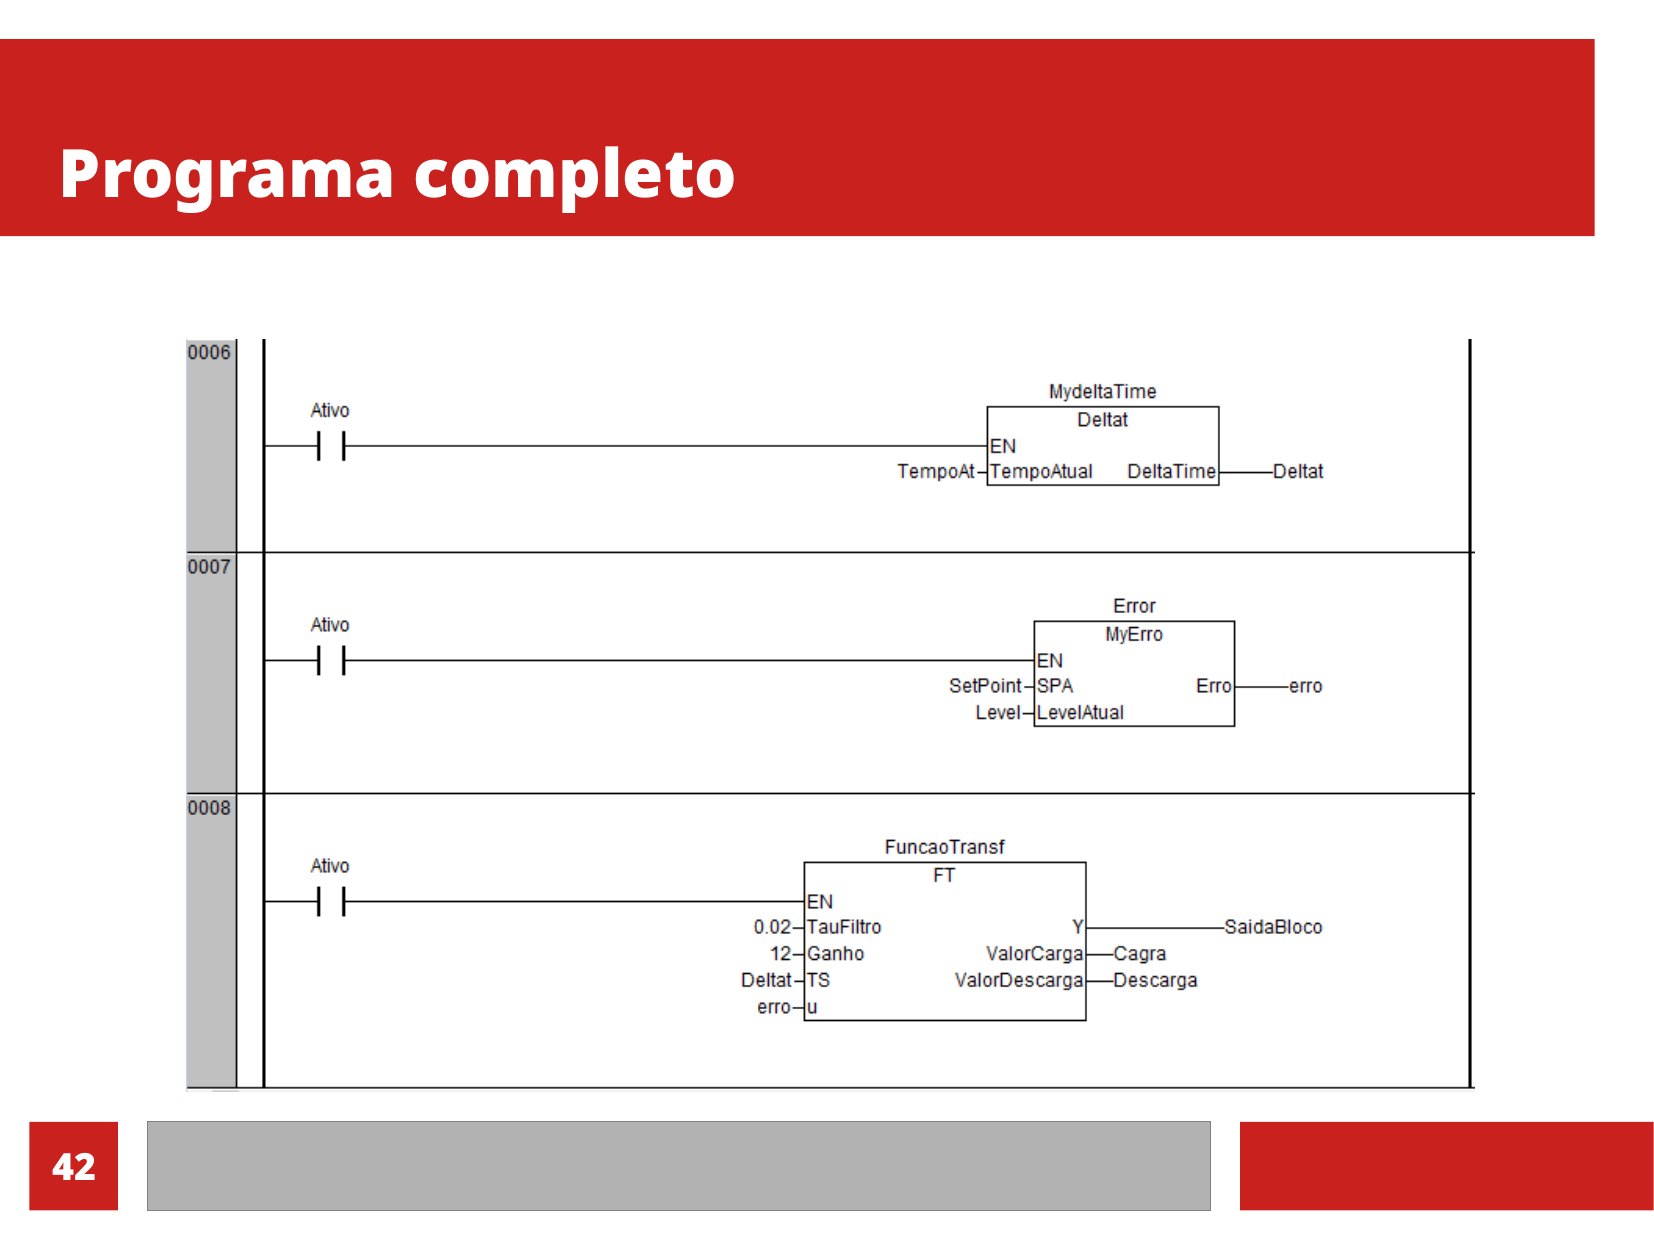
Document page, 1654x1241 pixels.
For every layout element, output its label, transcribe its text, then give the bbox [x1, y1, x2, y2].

title Programa completo [58, 58, 1595, 217]
picture [186, 339, 1475, 1092]
